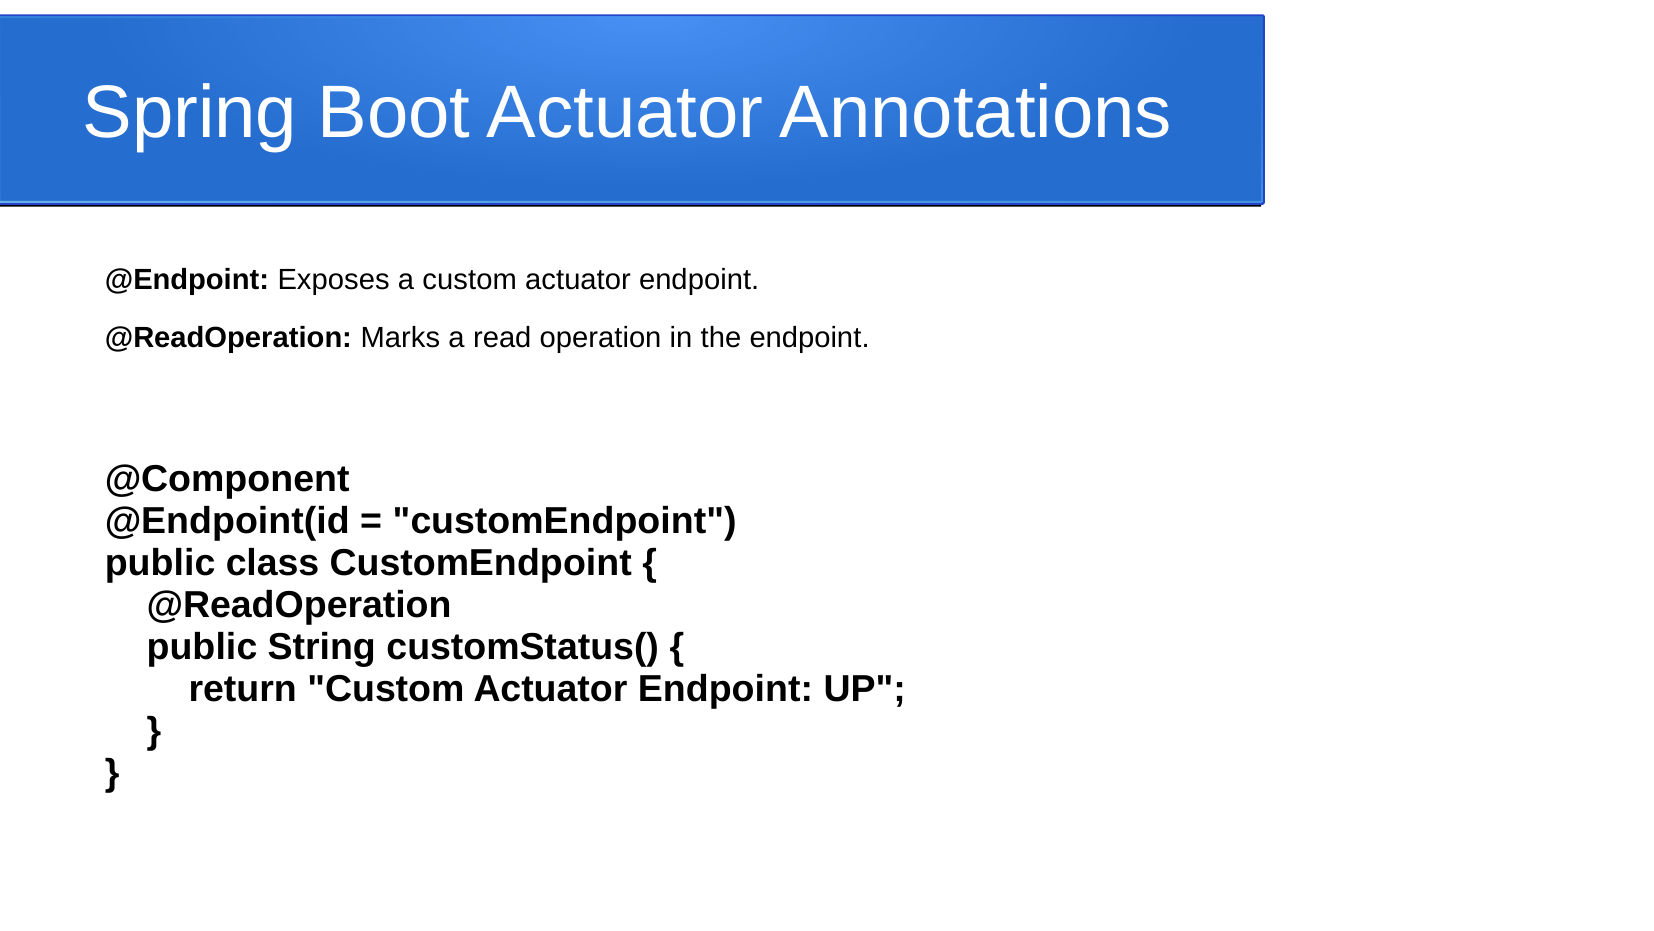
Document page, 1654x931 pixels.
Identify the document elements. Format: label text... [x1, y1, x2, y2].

text_box @Endpoint: Exposes a custom actuator endpoint. @ReadOperation: Marks a read operation in the endpoint. [90, 255, 1006, 442]
title Spring Boot Actuator Annotations [82, 35, 1235, 189]
text_box @Component @Endpoint(id = "customEndpoint") public class CustomEndpoint { @ReadOperation public String customStatus() { return "Custom Actuator Endpoint: UP"; } } [90, 450, 922, 801]
